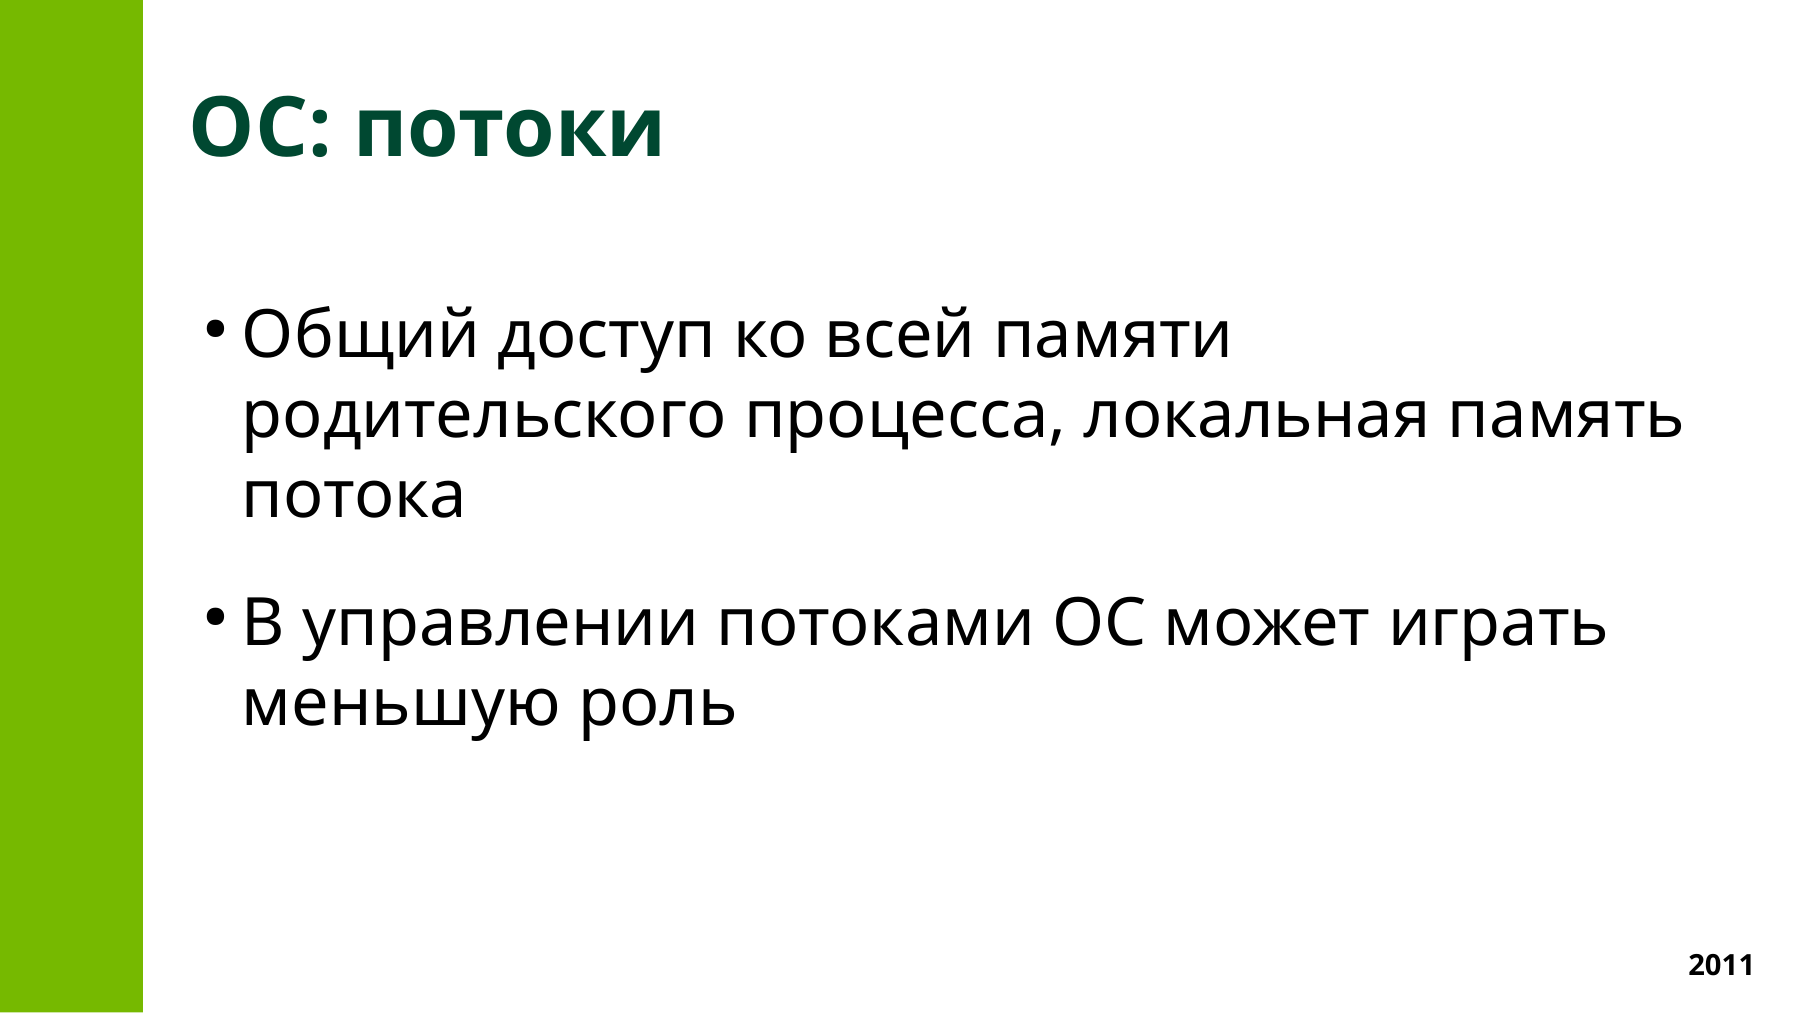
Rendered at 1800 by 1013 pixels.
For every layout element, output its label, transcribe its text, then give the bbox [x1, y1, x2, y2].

title ОС: потоки [188, 40, 1733, 211]
list Общий доступ ко всей памяти родительского процесса, локальная память потока В управлении потоками ОС может играть меньшую роль [188, 283, 1733, 953]
